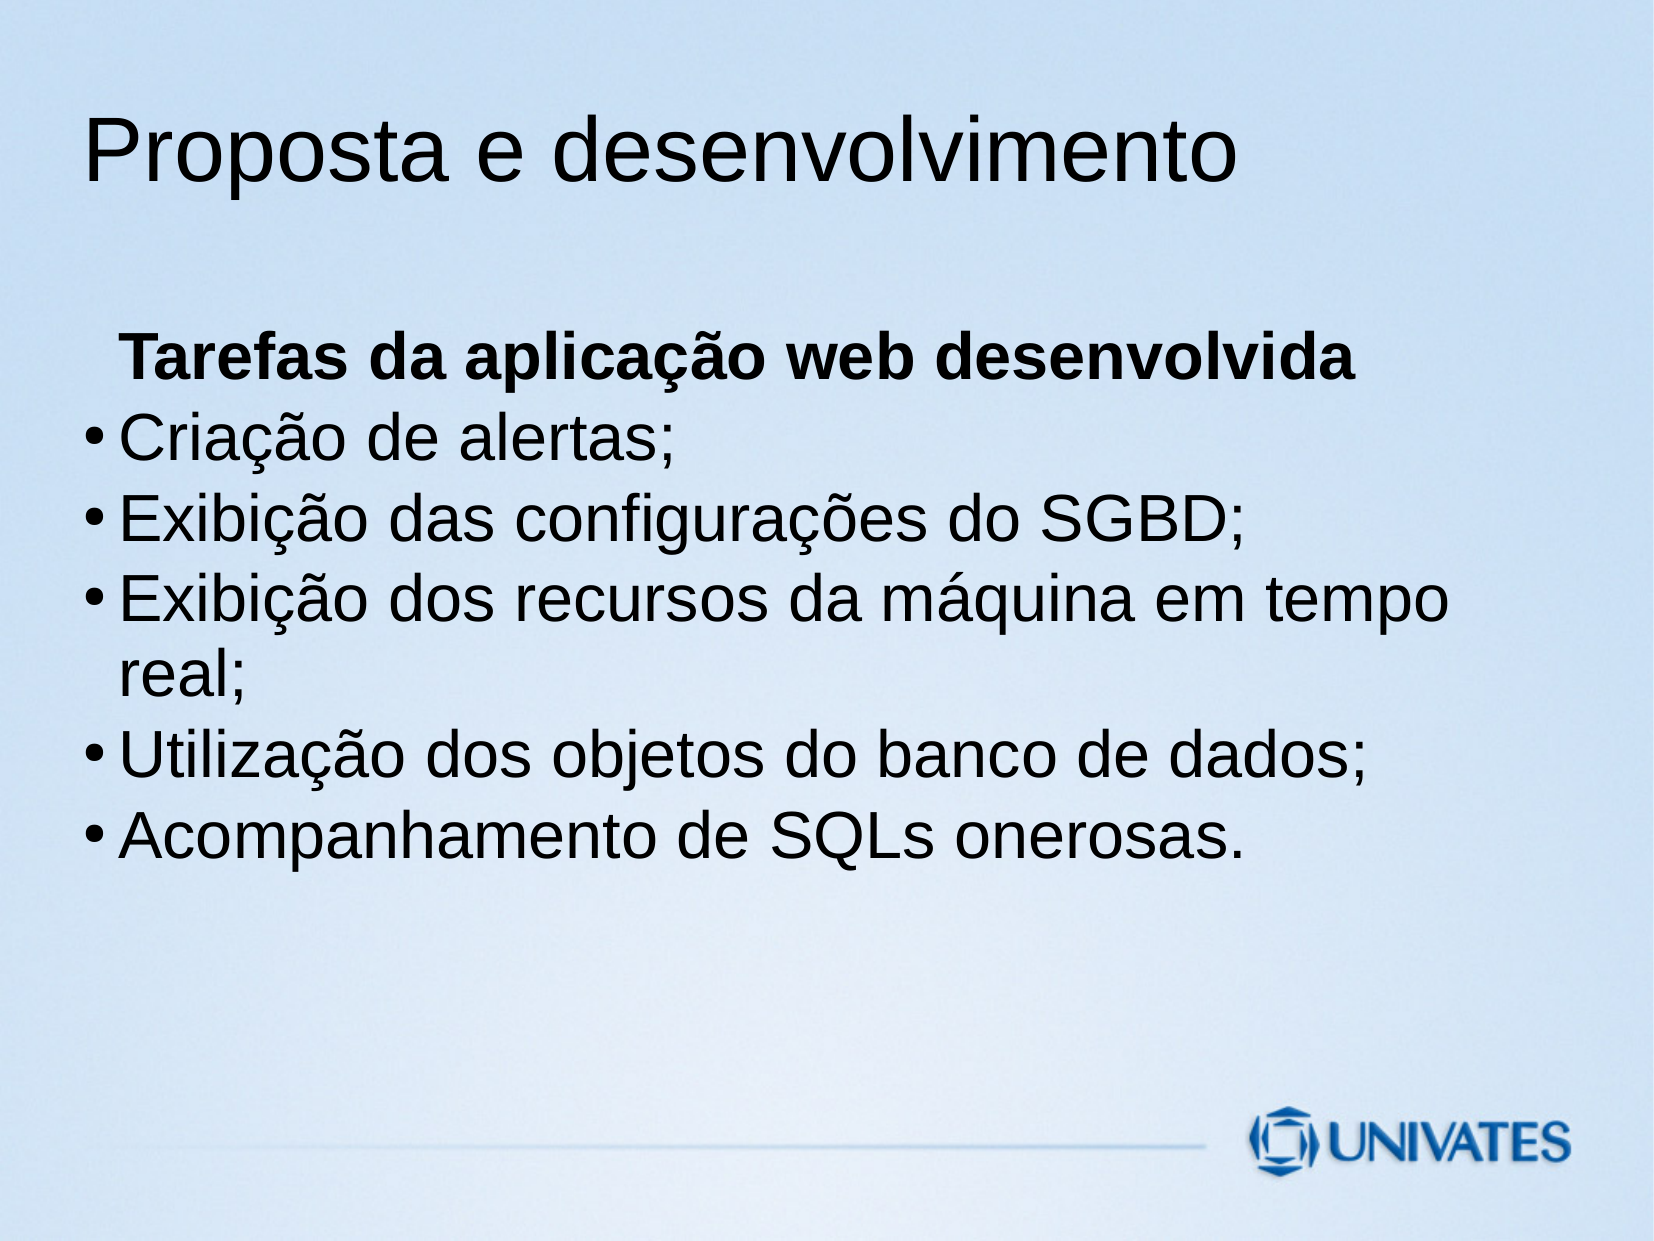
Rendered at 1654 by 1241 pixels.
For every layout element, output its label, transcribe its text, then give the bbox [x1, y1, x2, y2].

text_box Tarefas da aplicação web desenvolvida Criação de alertas; Exibição das configurações do SGBD; Exibição dos recursos da máquina em tempo real; Utilização dos objetos do banco de dados; Acompanhamento de SQLs onerosas. [82, 318, 1571, 1039]
title Proposta e desenvolvimento [82, 49, 1571, 257]
picture [0, 0, 1654, 1241]
